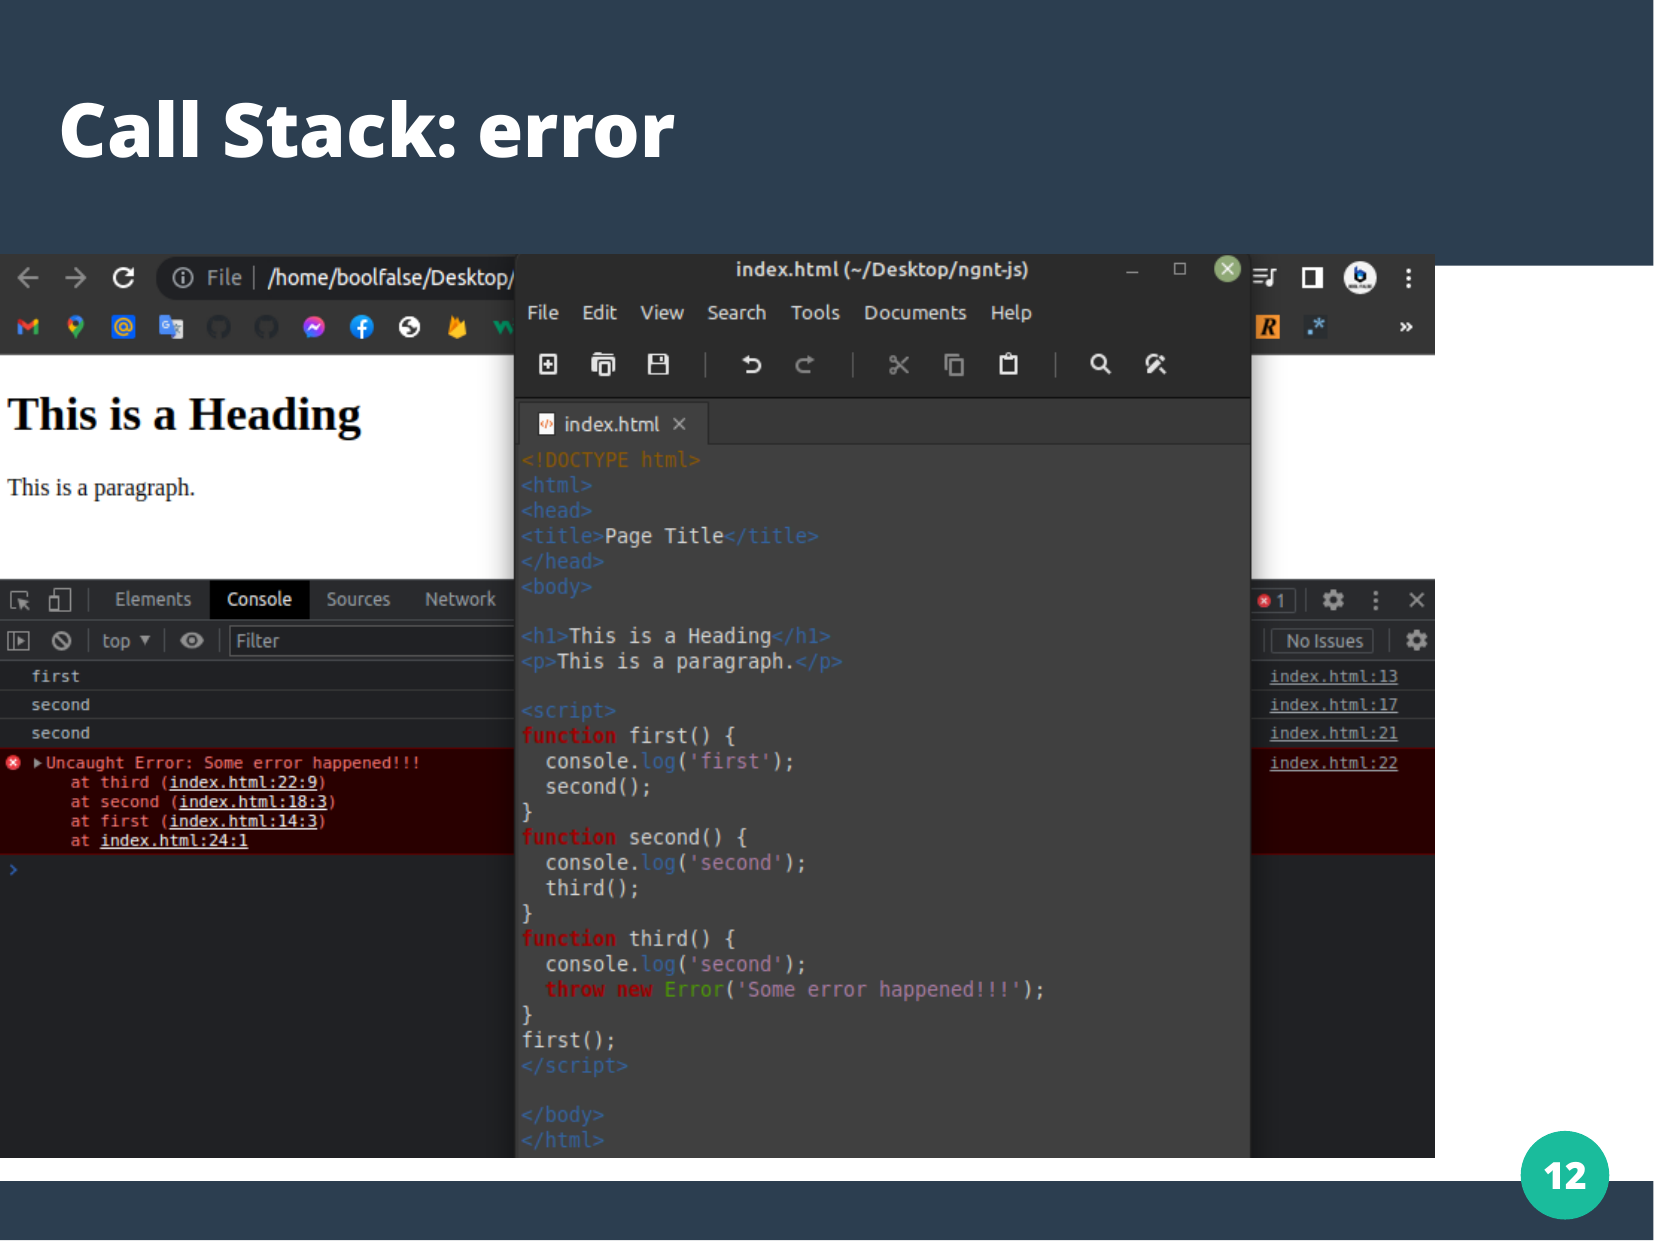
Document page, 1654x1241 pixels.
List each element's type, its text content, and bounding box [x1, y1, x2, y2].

picture [0, 254, 1435, 1158]
title Call Stack: error [59, 49, 1595, 207]
